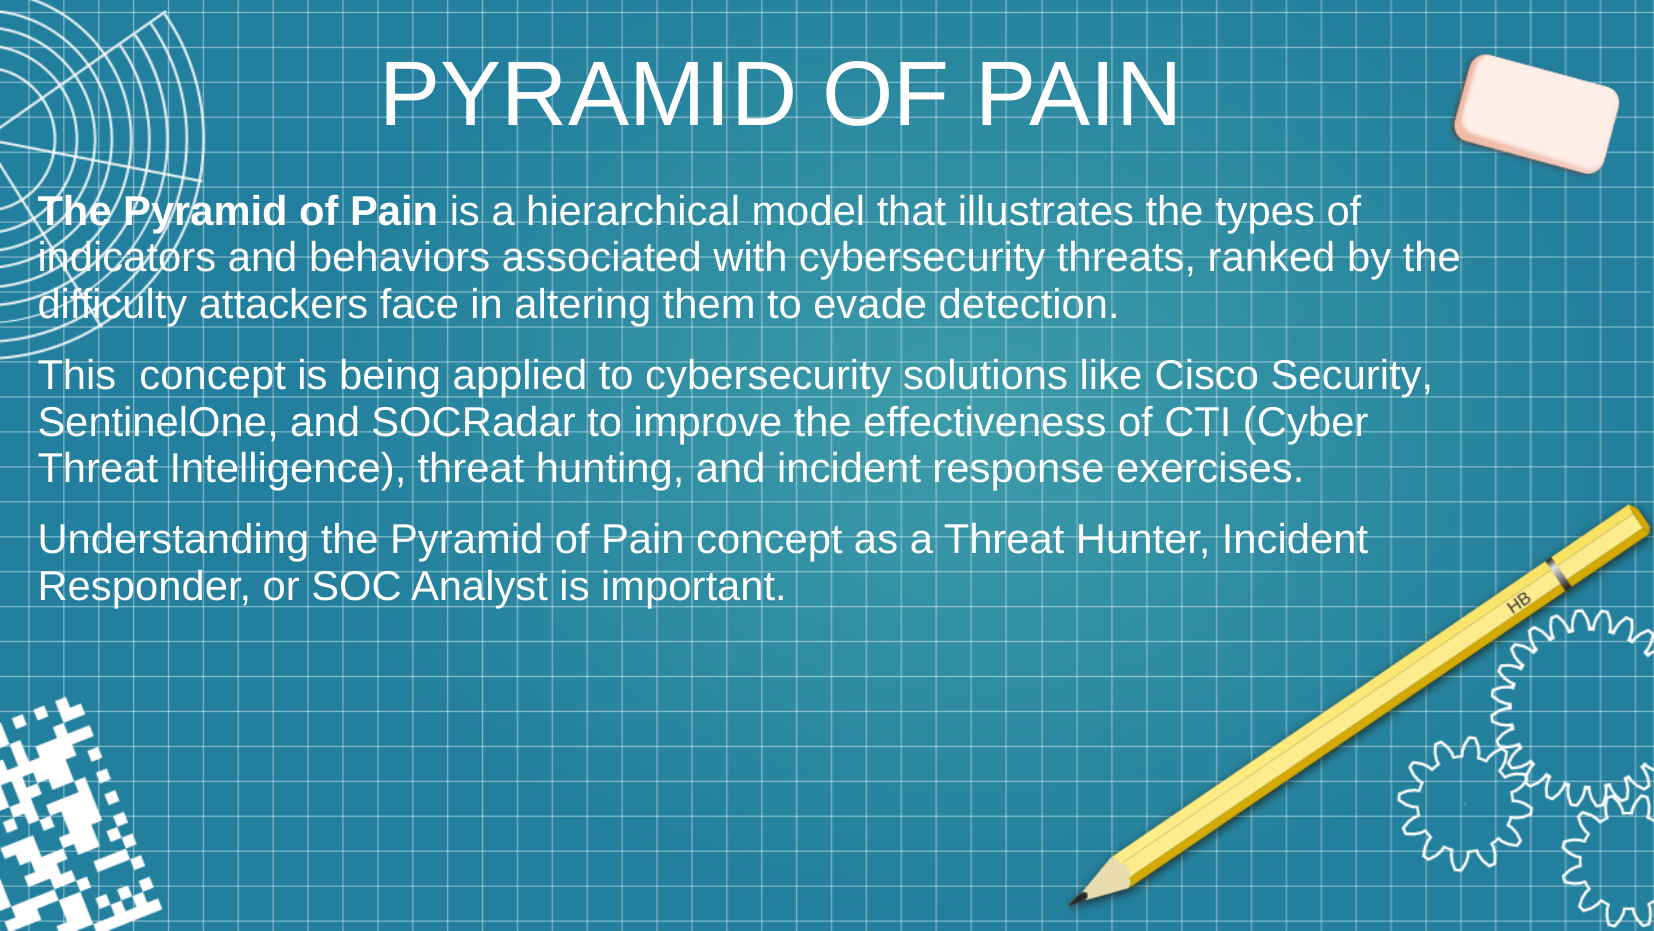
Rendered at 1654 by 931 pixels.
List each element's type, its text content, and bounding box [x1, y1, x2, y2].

picture [0, 0, 1654, 931]
subtitle The Pyramid of Pain is a hierarchical model that illustrates the types of indicators and behaviors associated with cybersecurity threats, ranked by the difficulty attackers face in altering them to evade detection. This concept is being applied to cybersecurity solutions like Cisco Security, SentinelOne, and SOCRadar to improve the effectiveness of CTI (Cyber Threat Intelligence), threat hunting, and incident response exercises. Understanding the Pyramid of Pain concept as a Threat Hunter, Incident Responder, or SOC Analyst is important. [37, 187, 1501, 901]
title PYRAMID OF PAIN [37, 37, 1526, 151]
